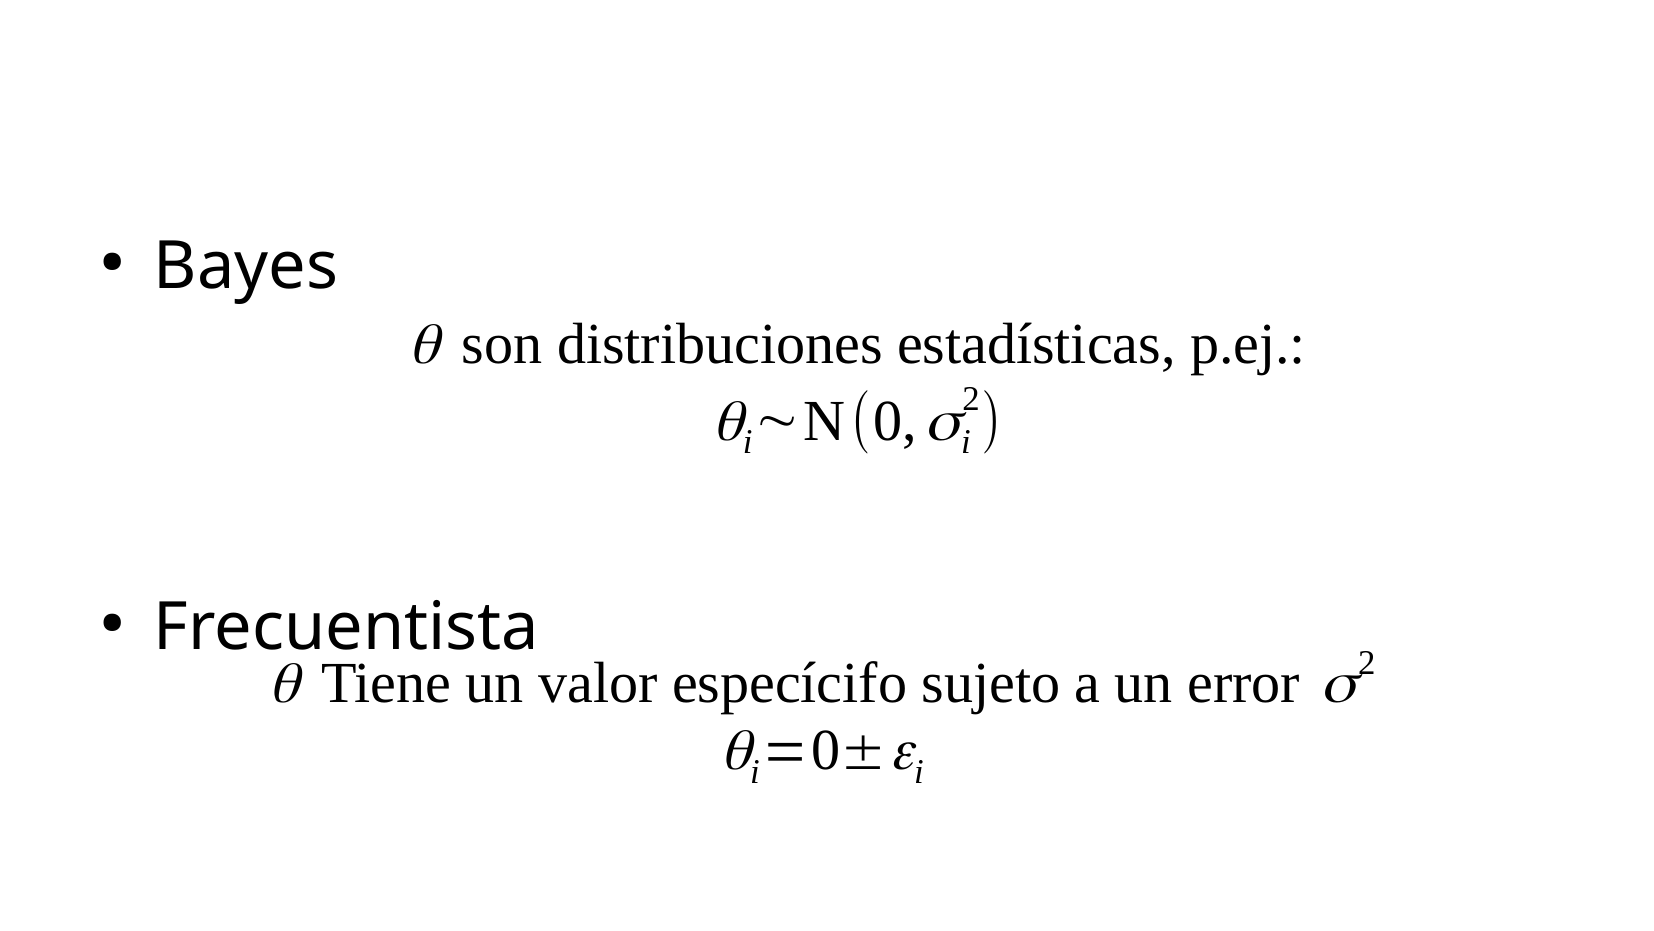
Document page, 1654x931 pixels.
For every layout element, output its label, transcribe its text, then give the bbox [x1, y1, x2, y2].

list Bayes Frecuentista [82, 217, 1571, 758]
chart [401, 312, 1310, 461]
chart [262, 643, 1382, 792]
